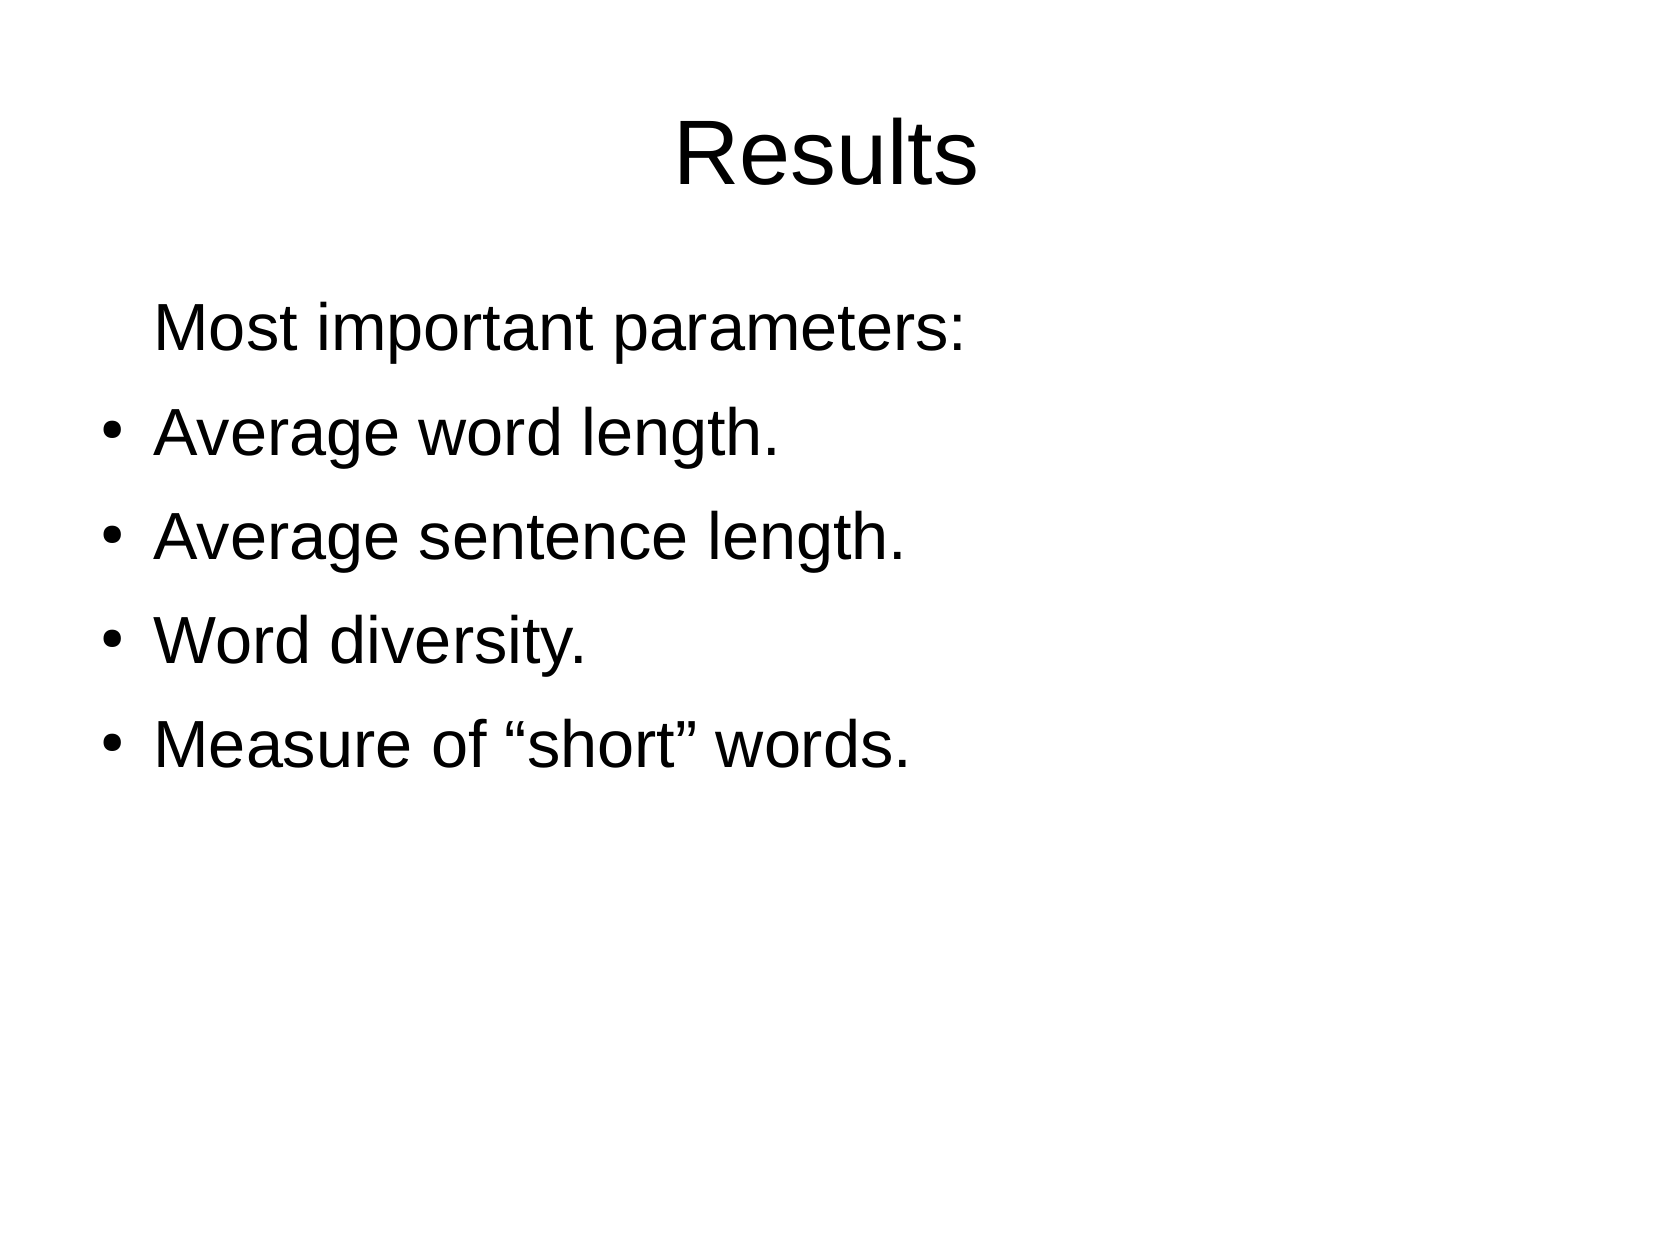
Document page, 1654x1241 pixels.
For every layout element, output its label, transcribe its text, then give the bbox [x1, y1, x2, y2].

title Results [82, 49, 1571, 257]
list Most important parameters: Average word length. Average sentence length. Word diversity. Measure of “short” words. [82, 290, 1571, 1010]
